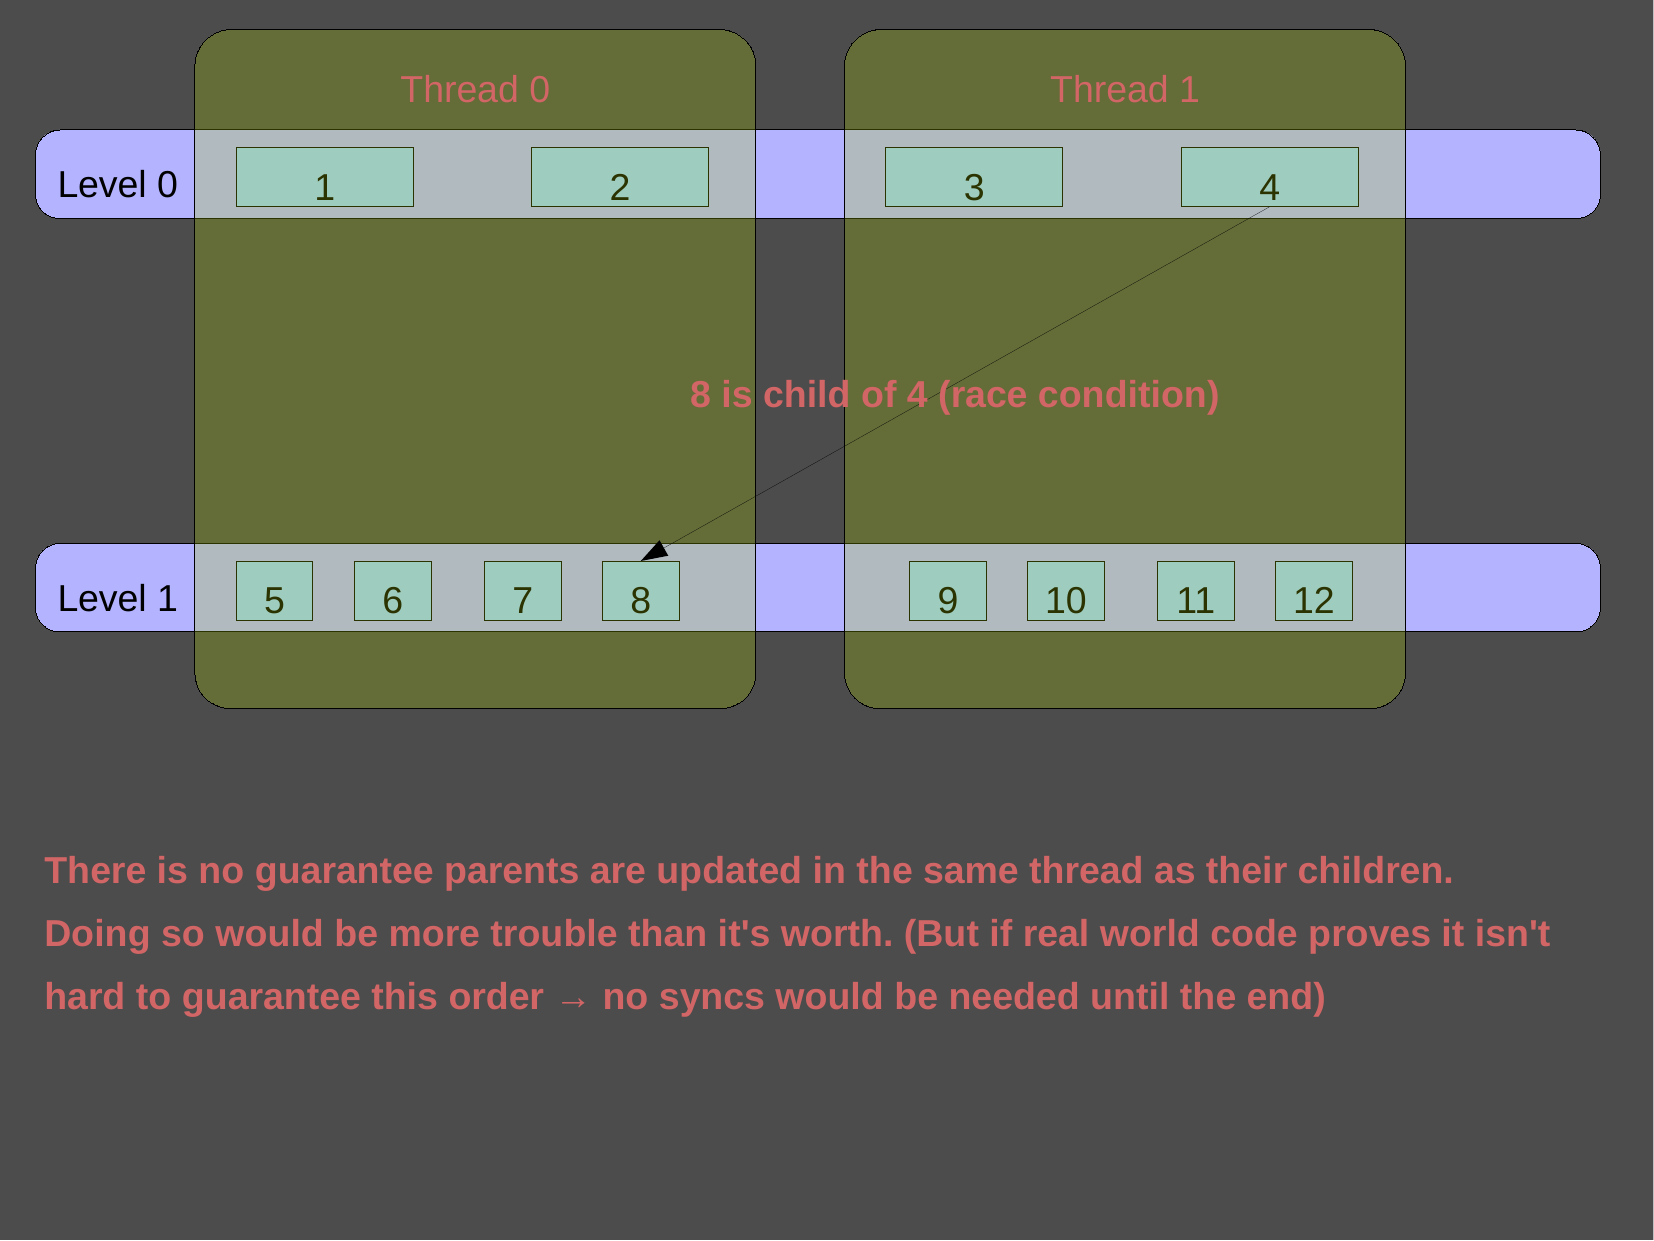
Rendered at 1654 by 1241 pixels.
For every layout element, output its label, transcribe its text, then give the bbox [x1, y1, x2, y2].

text_box Level 0 [756, 129, 844, 219]
text_box Level 1 [756, 543, 844, 632]
text_box Level 1 [1406, 543, 1601, 632]
text_box There is no guarantee parents are updated in the same thread as their children. Doing so would be more trouble than it's worth. (But if real world code proves it isn't hard to guarantee this order → no syncs would be needed until the end) [29, 820, 1595, 1009]
text_box Level 1 [35, 543, 194, 632]
text_box Thread 1 [844, 29, 1406, 709]
text_box Level 0 [1406, 129, 1601, 219]
text_box Level 0 [35, 129, 194, 219]
text_box Thread 0 [194, 29, 756, 709]
